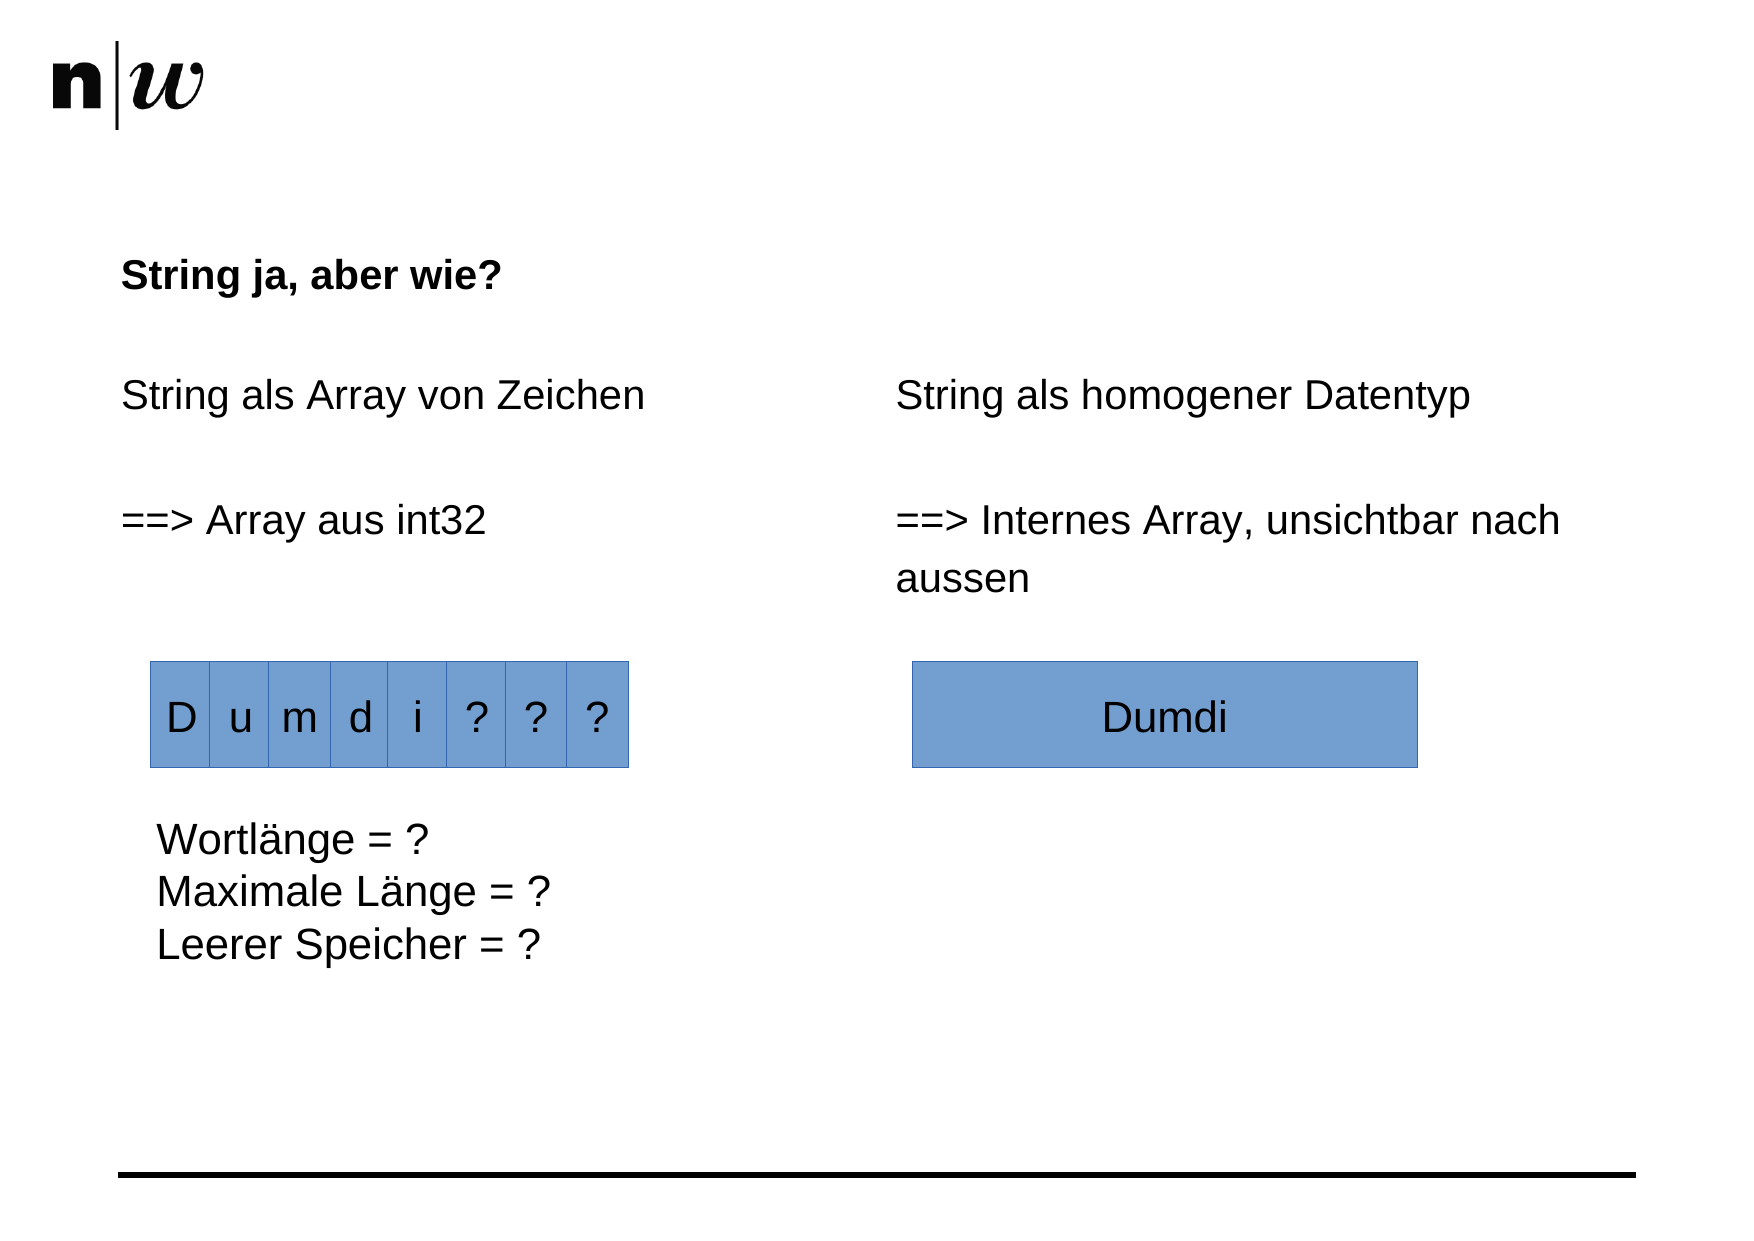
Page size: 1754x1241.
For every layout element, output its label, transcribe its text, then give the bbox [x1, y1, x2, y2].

text_box D [150, 661, 209, 768]
text_box Dumdi [912, 661, 1418, 768]
text_box d [330, 661, 387, 768]
list String als homogener Datentyp ==> Internes Array, unsichtbar nach aussen [895, 360, 1634, 786]
text_box ? [505, 661, 566, 768]
picture [53, 41, 204, 130]
text_box i [387, 661, 446, 768]
text_box ? [566, 661, 629, 768]
text_box u [209, 661, 268, 768]
list String als Array von Zeichen ==> Array aus int32 [121, 360, 859, 768]
text_box ? [446, 661, 505, 768]
text_box Wortlänge = ? Maximale Länge = ? Leerer Speicher = ? [141, 803, 626, 976]
text_box m [268, 661, 330, 768]
title String ja, aber wie? [120, 247, 1633, 307]
